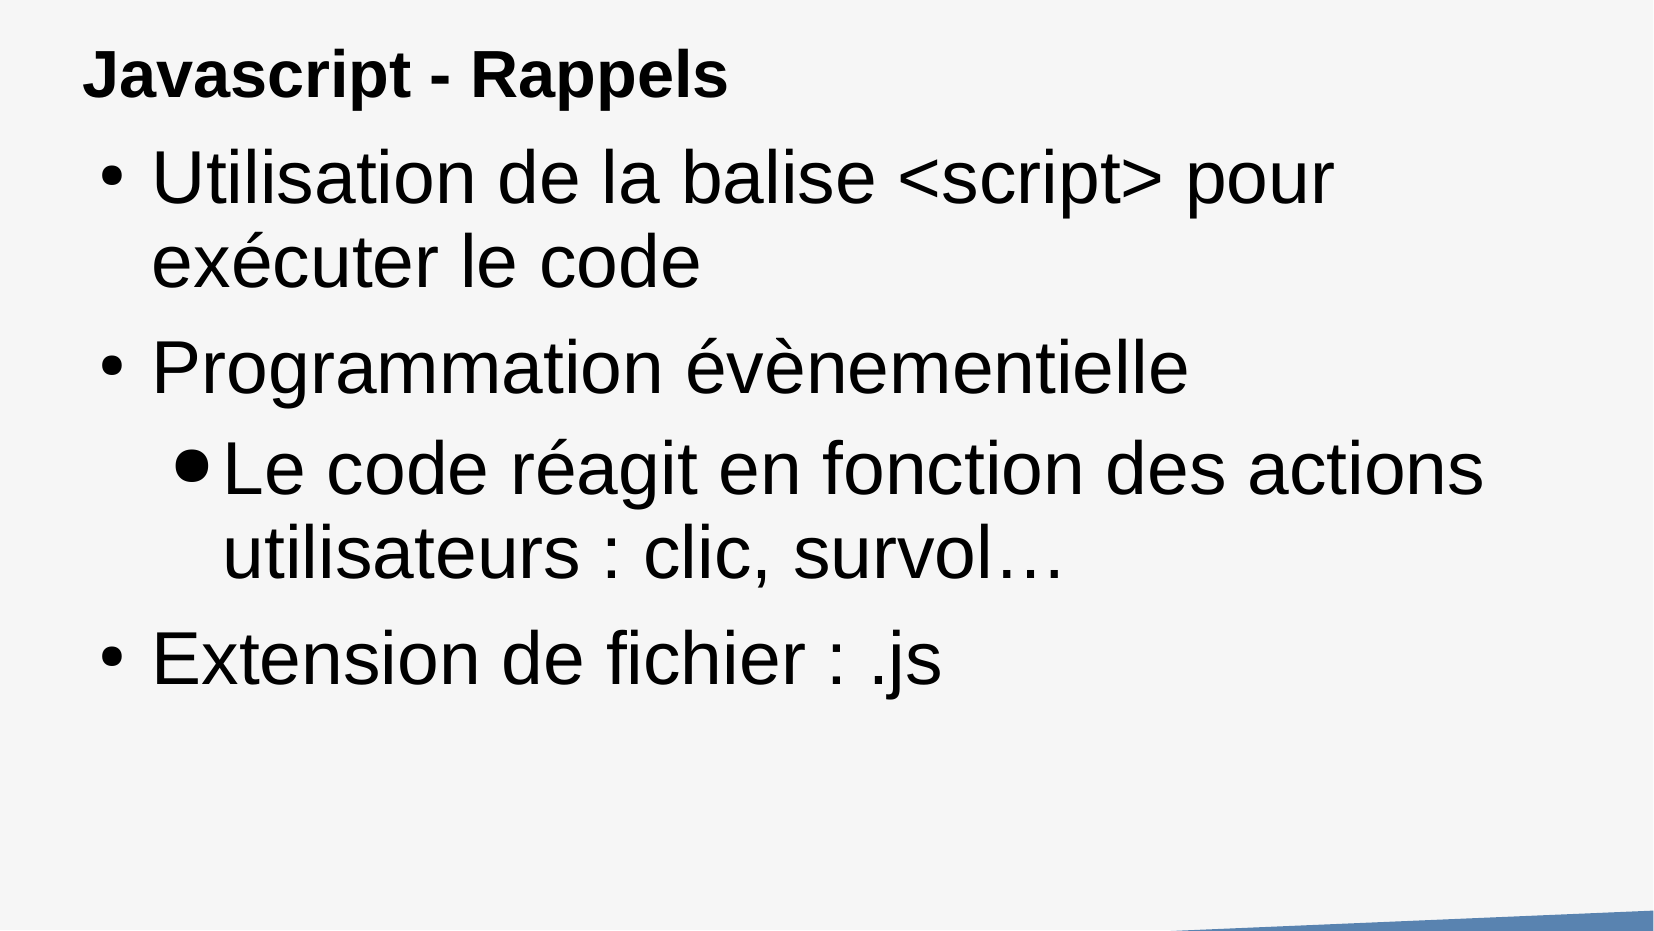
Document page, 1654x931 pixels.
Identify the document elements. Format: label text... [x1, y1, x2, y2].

title Javascript - Rappels [82, 37, 1571, 114]
text_box [1170, 910, 1654, 931]
list Utilisation de la balise <script> pour exécuter le code Programmation évènementielle Le code réagit en fonction des actions utilisateurs : clic, survol… Extension de fichier : .js [80, 135, 1620, 709]
